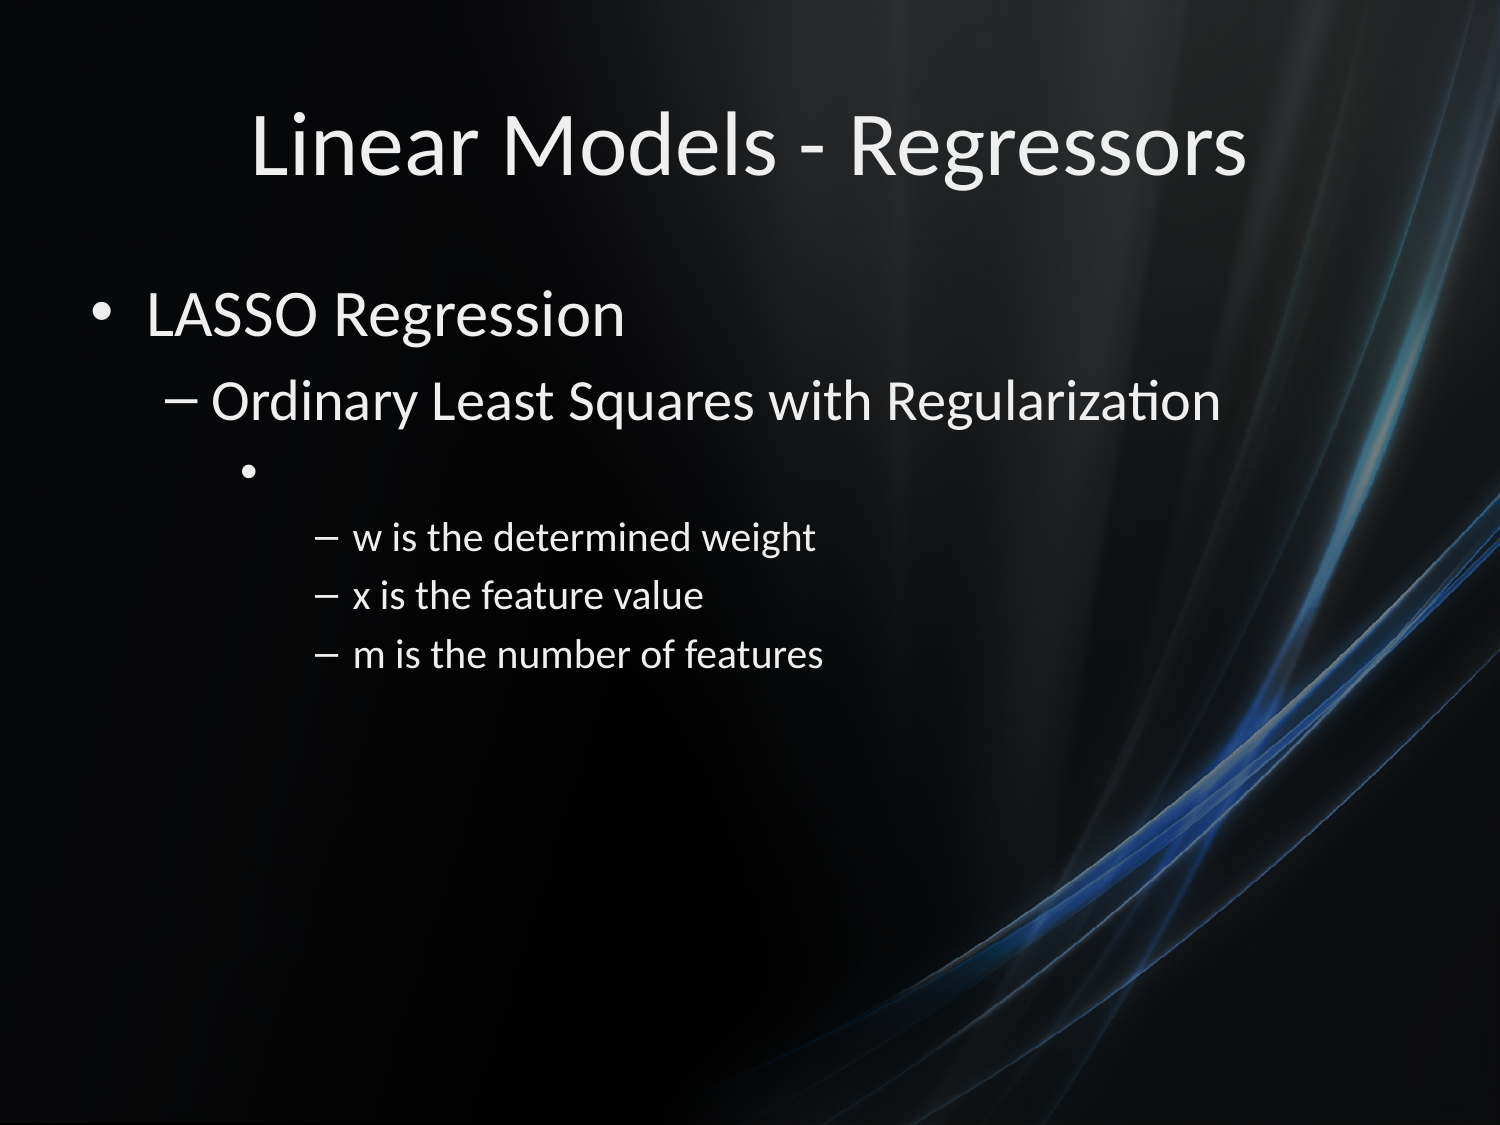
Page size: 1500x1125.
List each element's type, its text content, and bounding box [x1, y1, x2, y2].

list LASSO Regression Ordinary Least Squares with Regularization w is the determined weight x is the feature value m is the number of features [75, 262, 1425, 1005]
picture [0, 0, 1500, 1125]
title Linear Models - Regressors [75, 45, 1425, 233]
